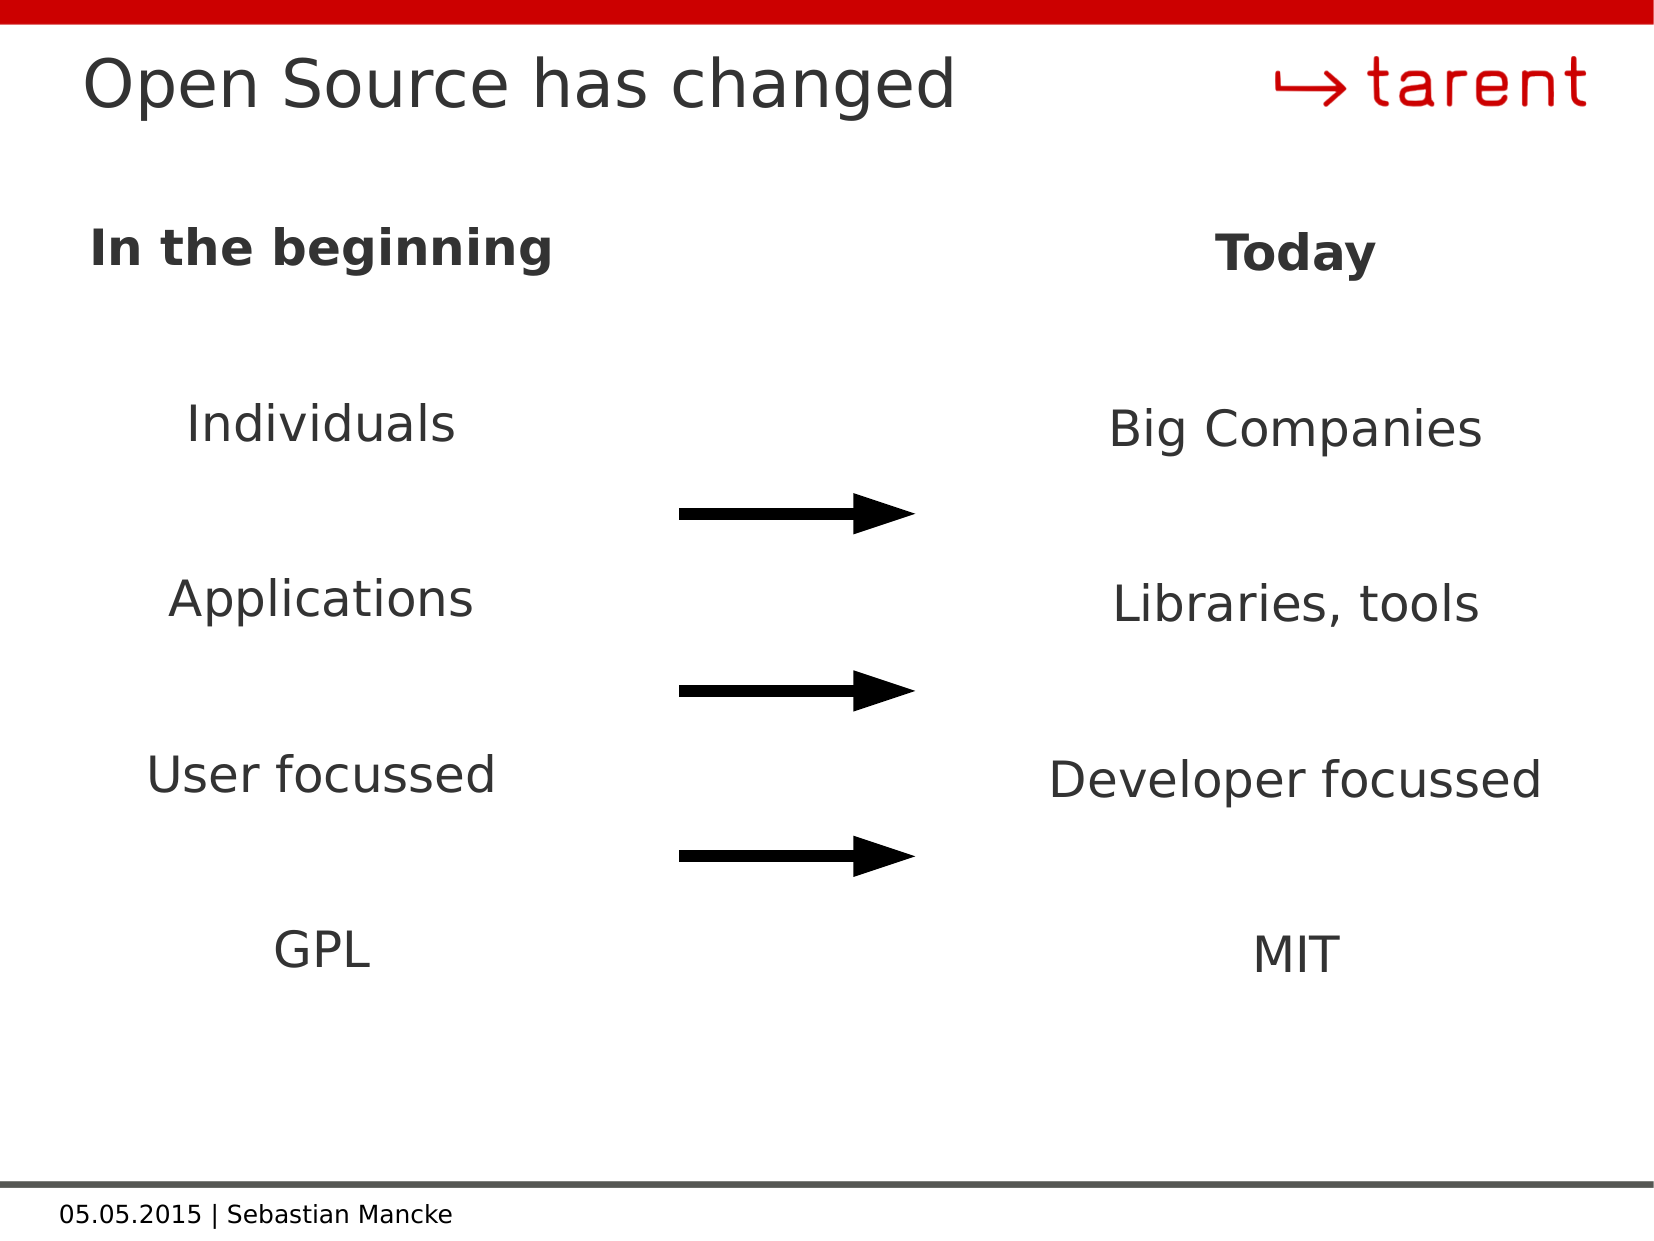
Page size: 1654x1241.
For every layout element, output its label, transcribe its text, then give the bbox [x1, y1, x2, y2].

list Today Big Companies Libraries, tools Developer focussed MIT [1027, 224, 1565, 1076]
title Open Source has changed [82, 35, 1571, 134]
list In the beginning Individuals Applications User focussed GPL [82, 219, 562, 1071]
picture [0, 1181, 1654, 1188]
picture [1571, 51, 1612, 120]
picture [0, 0, 1654, 26]
